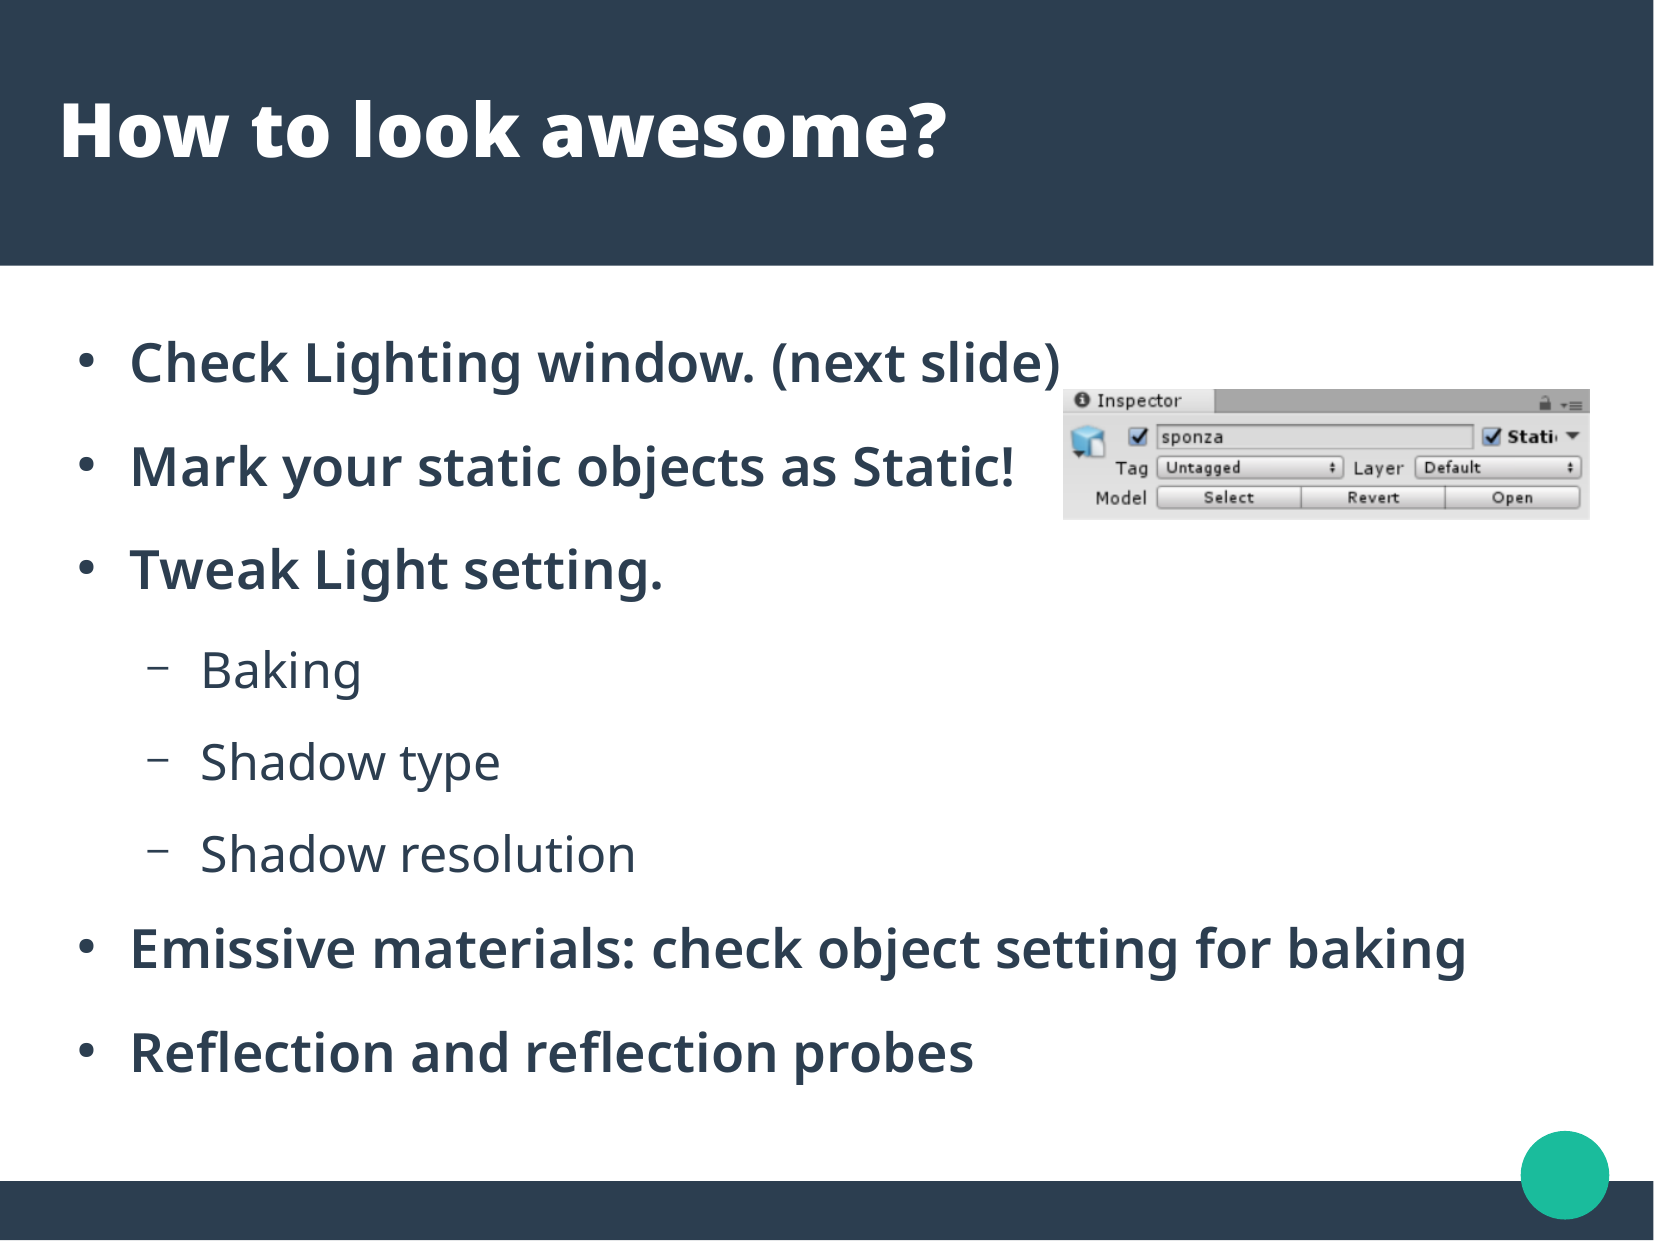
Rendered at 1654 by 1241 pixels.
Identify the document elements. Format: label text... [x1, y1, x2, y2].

picture [1063, 389, 1590, 520]
title How to look awesome? [59, 49, 1595, 207]
list Check Lighting window. (next slide) Mark your static objects as Static! Tweak Light setting. Baking Shadow type Shadow resolution Emissive materials: check object setting for baking Reflection and reflection probes [59, 324, 1595, 1152]
